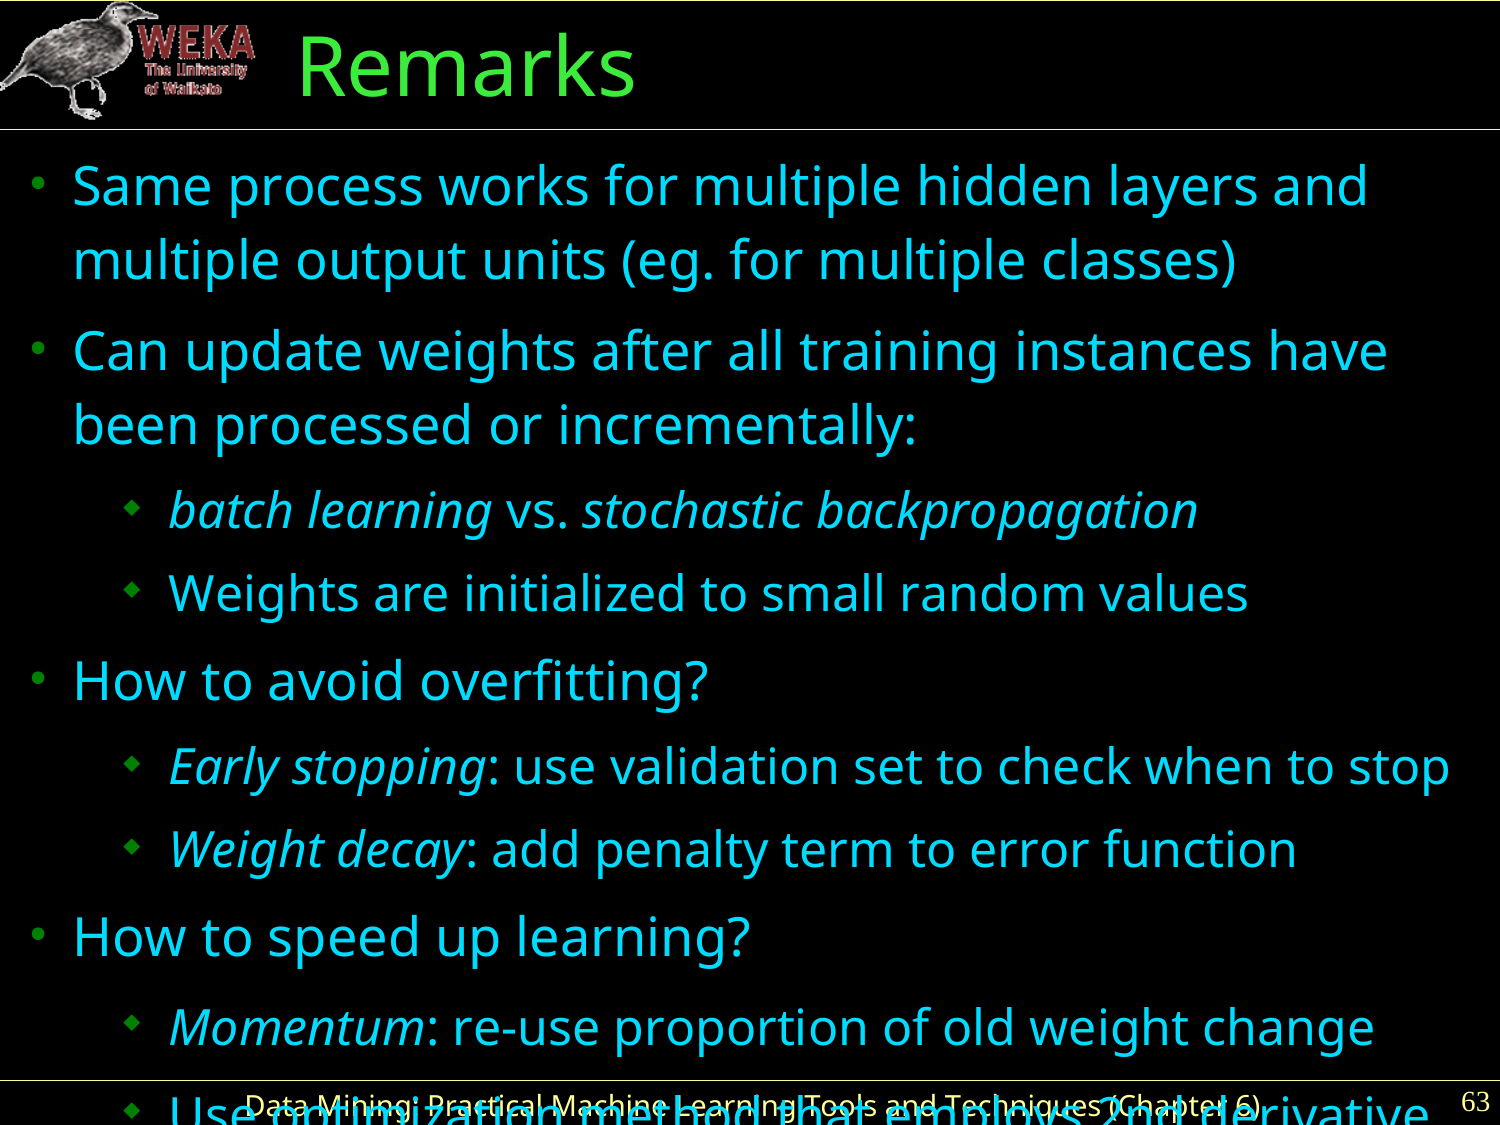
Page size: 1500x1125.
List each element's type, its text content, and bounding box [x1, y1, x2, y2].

picture [0, 1, 266, 129]
list Same process works for multiple hidden layers and multiple output units (eg. for multiple classes) Can update weights after all training instances have been processed or incrementally: batch learning vs. stochastic backpropagation Weights are initialized to small random values How to avoid overfitting? Early stopping: use validation set to check when to stop Weight decay: add penalty term to error function How to speed up learning? Momentum: re-use proportion of old weight change Use optimization method that employs 2nd derivative [29, 147, 1500, 1064]
title Remarks [295, 0, 1486, 147]
